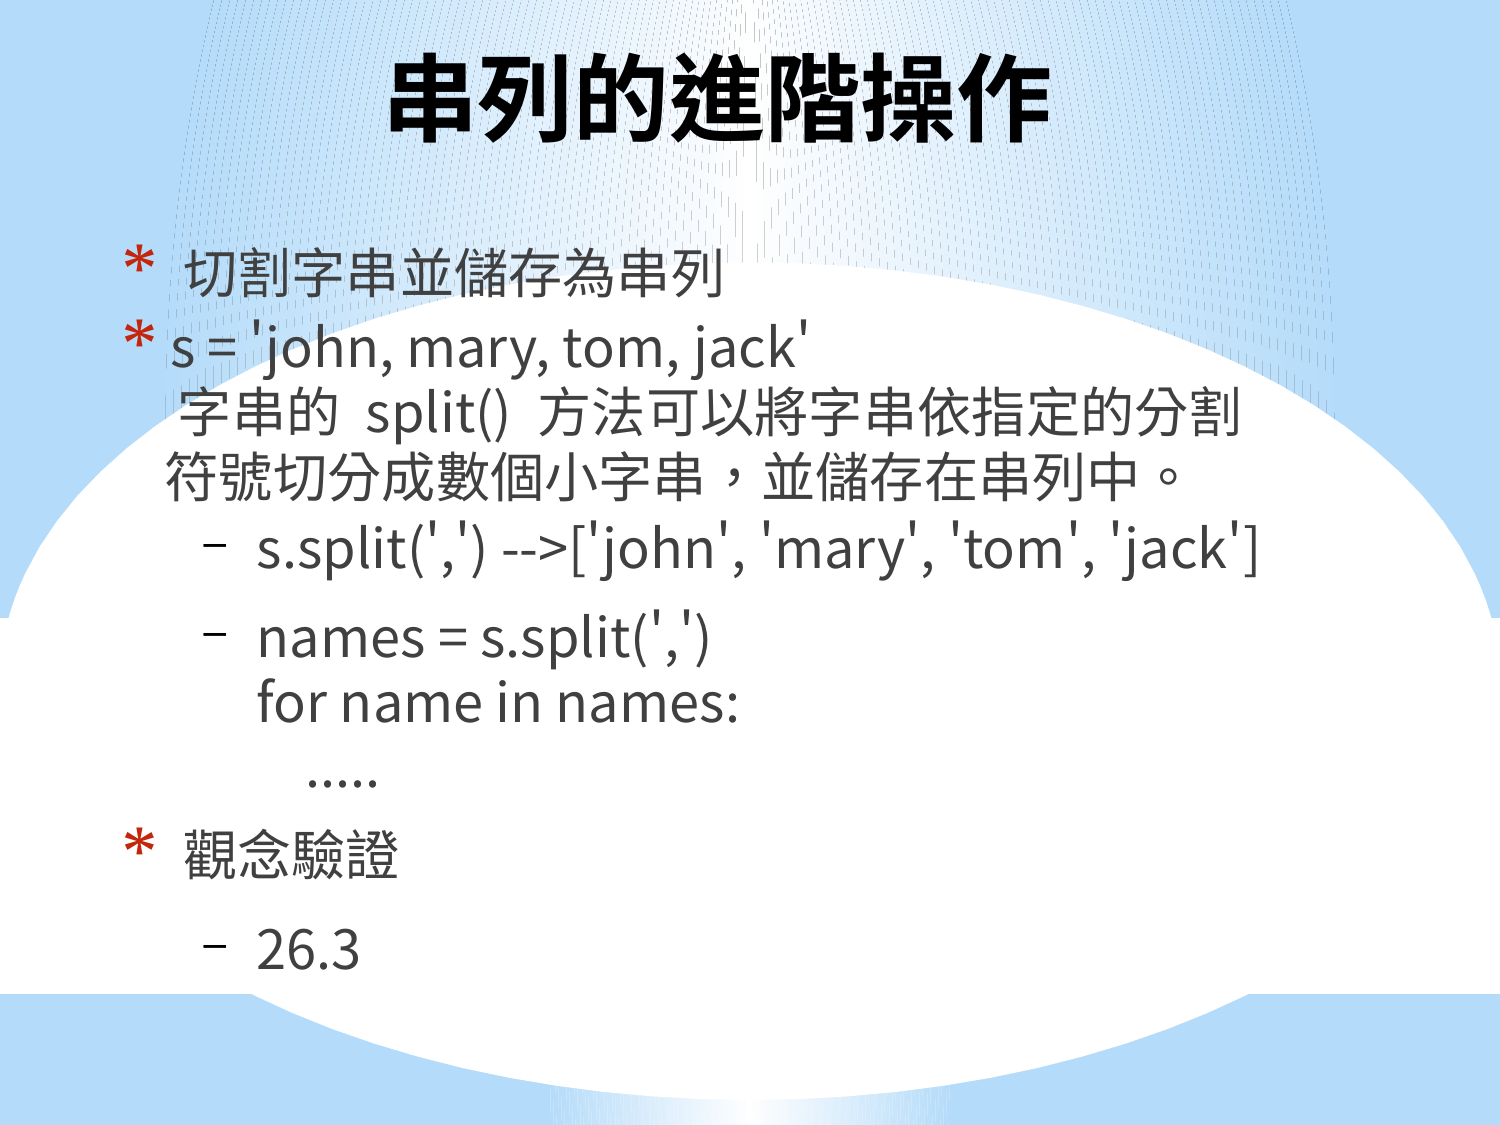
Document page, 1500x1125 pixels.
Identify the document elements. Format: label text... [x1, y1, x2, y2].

list 切割字串並儲存為串列 s = 'john, mary, tom, jack' 字串的 split() 方法可以將字串依指定的分割 符號切分成數個小字串，並儲存在串列中。 s.split(',') -->['john', 'mary', 'tom', 'jack'] names = s.split(',') for name in names: ..... 觀念驗證 26.3 [100, 231, 1400, 1047]
title 串列的進階操作 [183, 30, 1252, 219]
